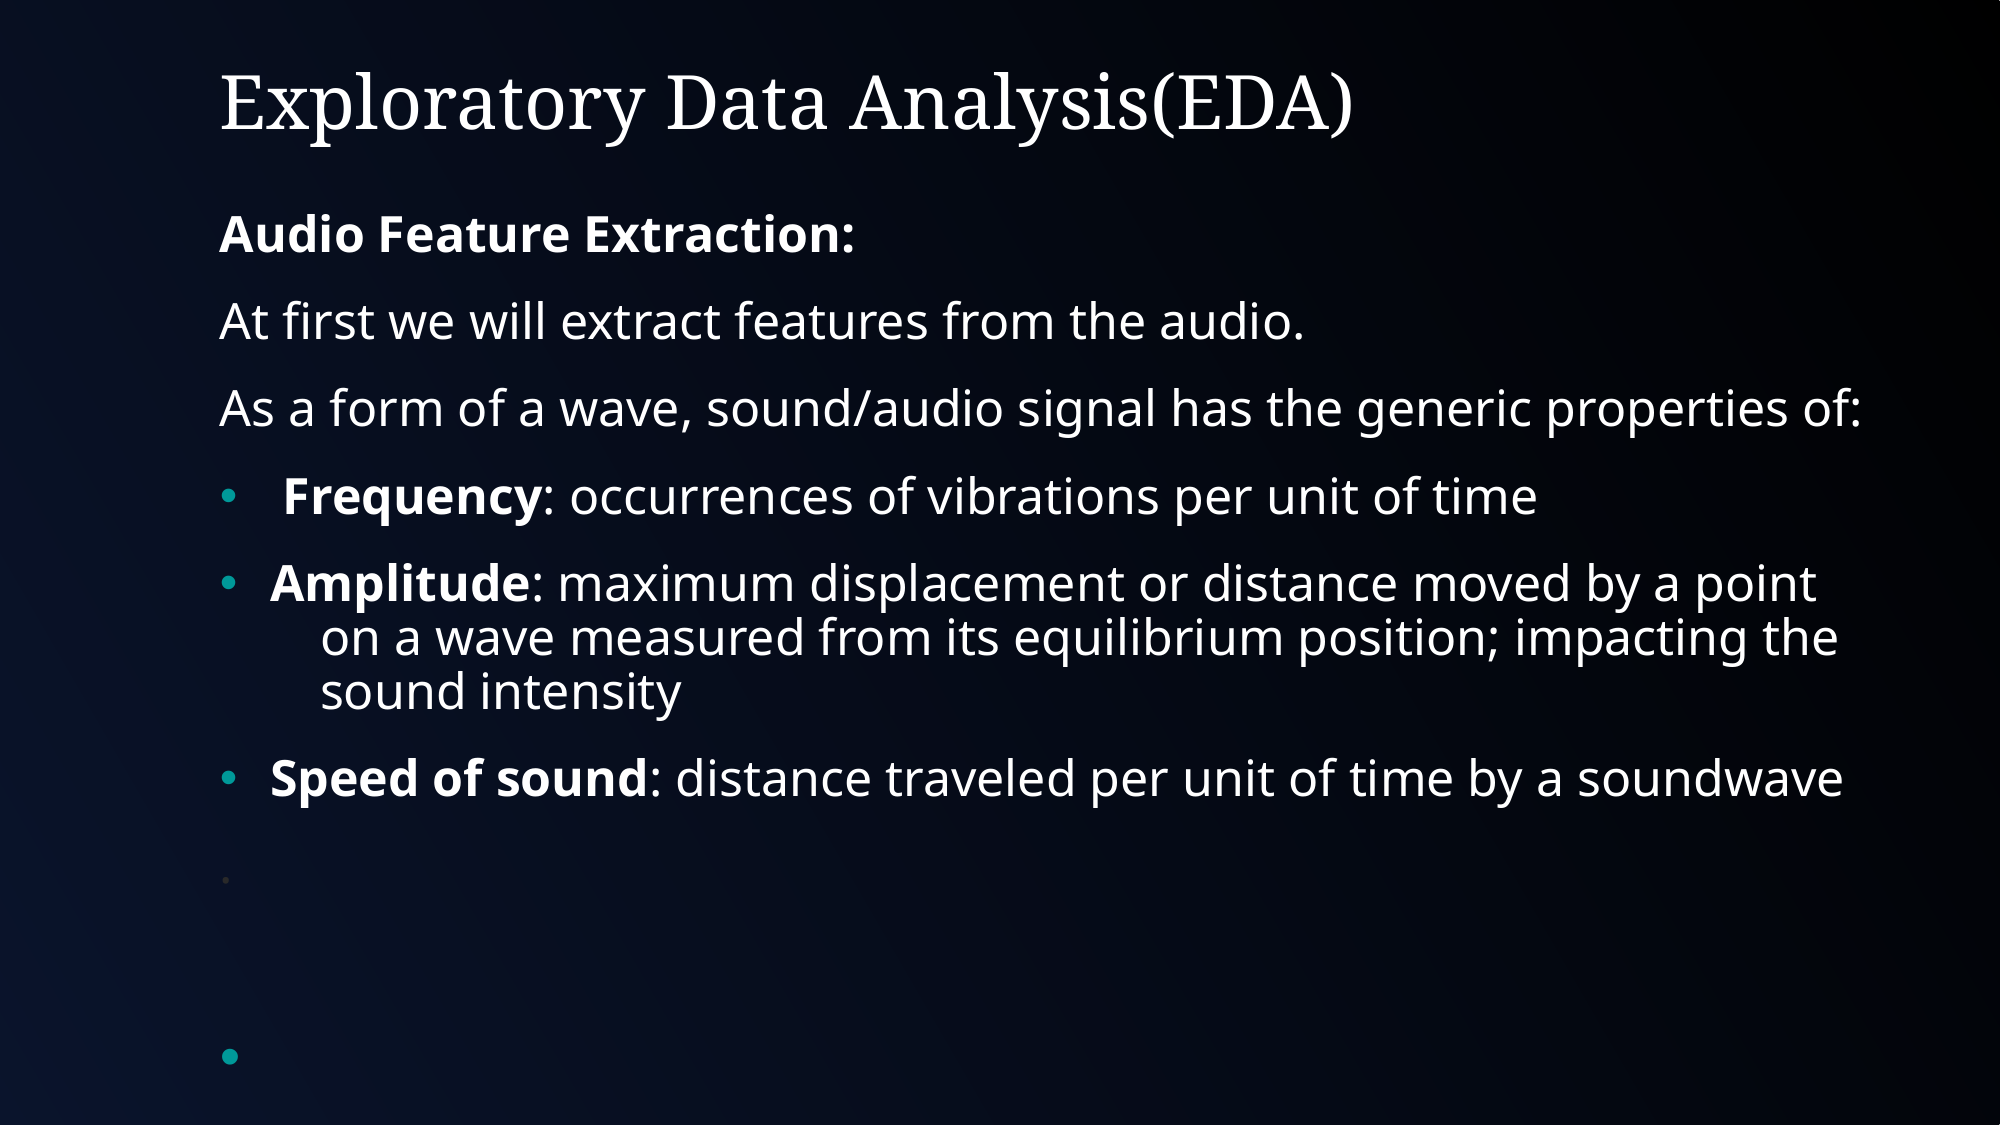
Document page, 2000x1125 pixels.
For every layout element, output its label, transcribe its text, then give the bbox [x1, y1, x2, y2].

title Exploratory Data Analysis(EDA) [199, 45, 1900, 199]
list Audio Feature Extraction: At first we will extract features from the audio. As a form of a wave, sound/audio signal has the generic properties of: Frequency: occurrences of vibrations per unit of time Amplitude: maximum displacement or distance moved by a point on a wave measured from its equilibrium position; impacting the sound intensity Speed of sound: distance traveled per unit of time by a soundwave . [199, 199, 1900, 932]
